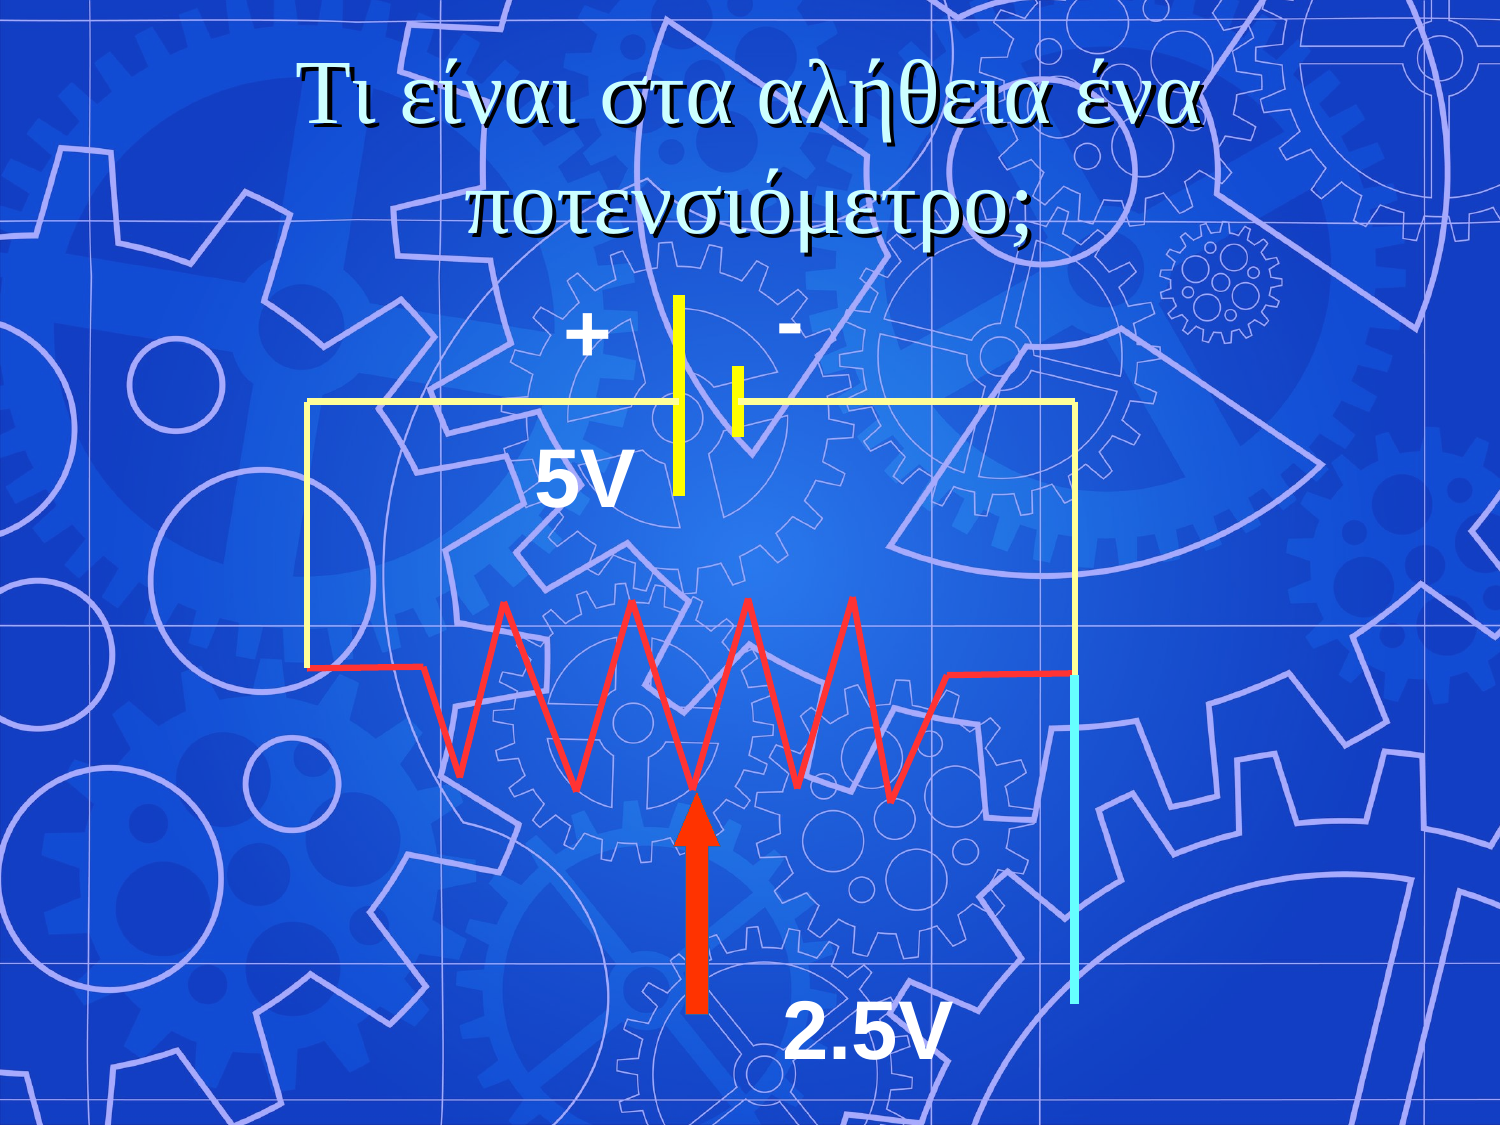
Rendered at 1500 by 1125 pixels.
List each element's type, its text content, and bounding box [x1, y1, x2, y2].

text_box 5V [519, 416, 662, 544]
text_box 2.5V [767, 968, 1004, 1087]
picture [0, 0, 1500, 1125]
text_box [673, 790, 721, 1015]
text_box - [761, 259, 833, 375]
text_box + [549, 271, 621, 387]
title Τι είναι στα αλήθεια ένα ποτενσιόμετρο; [47, 94, 1453, 189]
